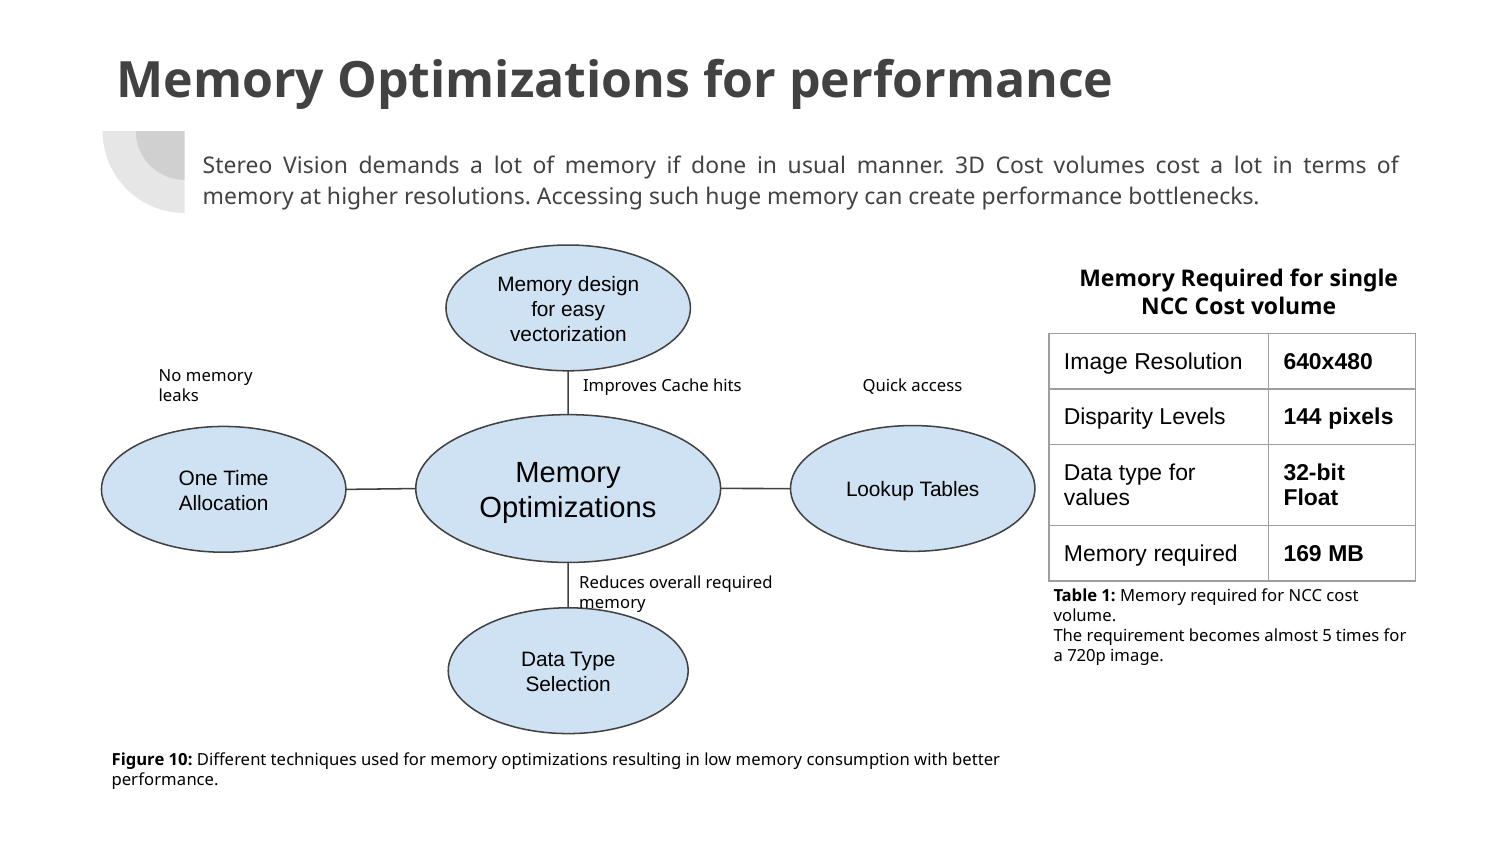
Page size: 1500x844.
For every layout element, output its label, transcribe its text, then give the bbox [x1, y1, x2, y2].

text_box Data Type Selection [448, 607, 689, 733]
title Memory Optimizations for performance [101, 32, 1341, 132]
text_box Table 1: Memory required for NCC cost volume. The requirement becomes almost 5 times for a 720p image. [1038, 570, 1425, 672]
table_header Image Resolution [1050, 334, 1268, 388]
table_cell 169 MB [1269, 526, 1415, 570]
text_box Memory Required for single NCC Cost volume [1061, 248, 1416, 333]
text_box Quick access [847, 366, 978, 404]
table_cell Disparity Levels [1050, 390, 1268, 444]
text_box Figure 10: Different techniques used for memory optimizations resulting in low memory consumption with better performance. [96, 733, 1067, 787]
text_box Memory design for easy vectorization [445, 245, 691, 371]
text_box One Time Allocation [101, 426, 346, 553]
text_box No memory leaks [143, 366, 304, 404]
table_cell 32-bit Float [1269, 445, 1415, 525]
list Stereo Vision demands a lot of memory if done in usual manner. 3D Cost volumes cost a lot in terms of memory at higher resolutions. Accessing such huge memory can create performance bottlenecks. [187, 131, 1416, 218]
text_box Reduces overall required memory [564, 573, 852, 611]
table_cell 144 pixels [1269, 390, 1415, 444]
table_header 640x480 [1269, 334, 1415, 388]
table_cell Memory required [1050, 526, 1268, 570]
text_box Improves Cache hits [568, 366, 777, 404]
text_box Memory Optimizations [415, 414, 721, 563]
text_box Lookup Tables [790, 425, 1035, 552]
table_cell Data type for values [1050, 445, 1268, 525]
